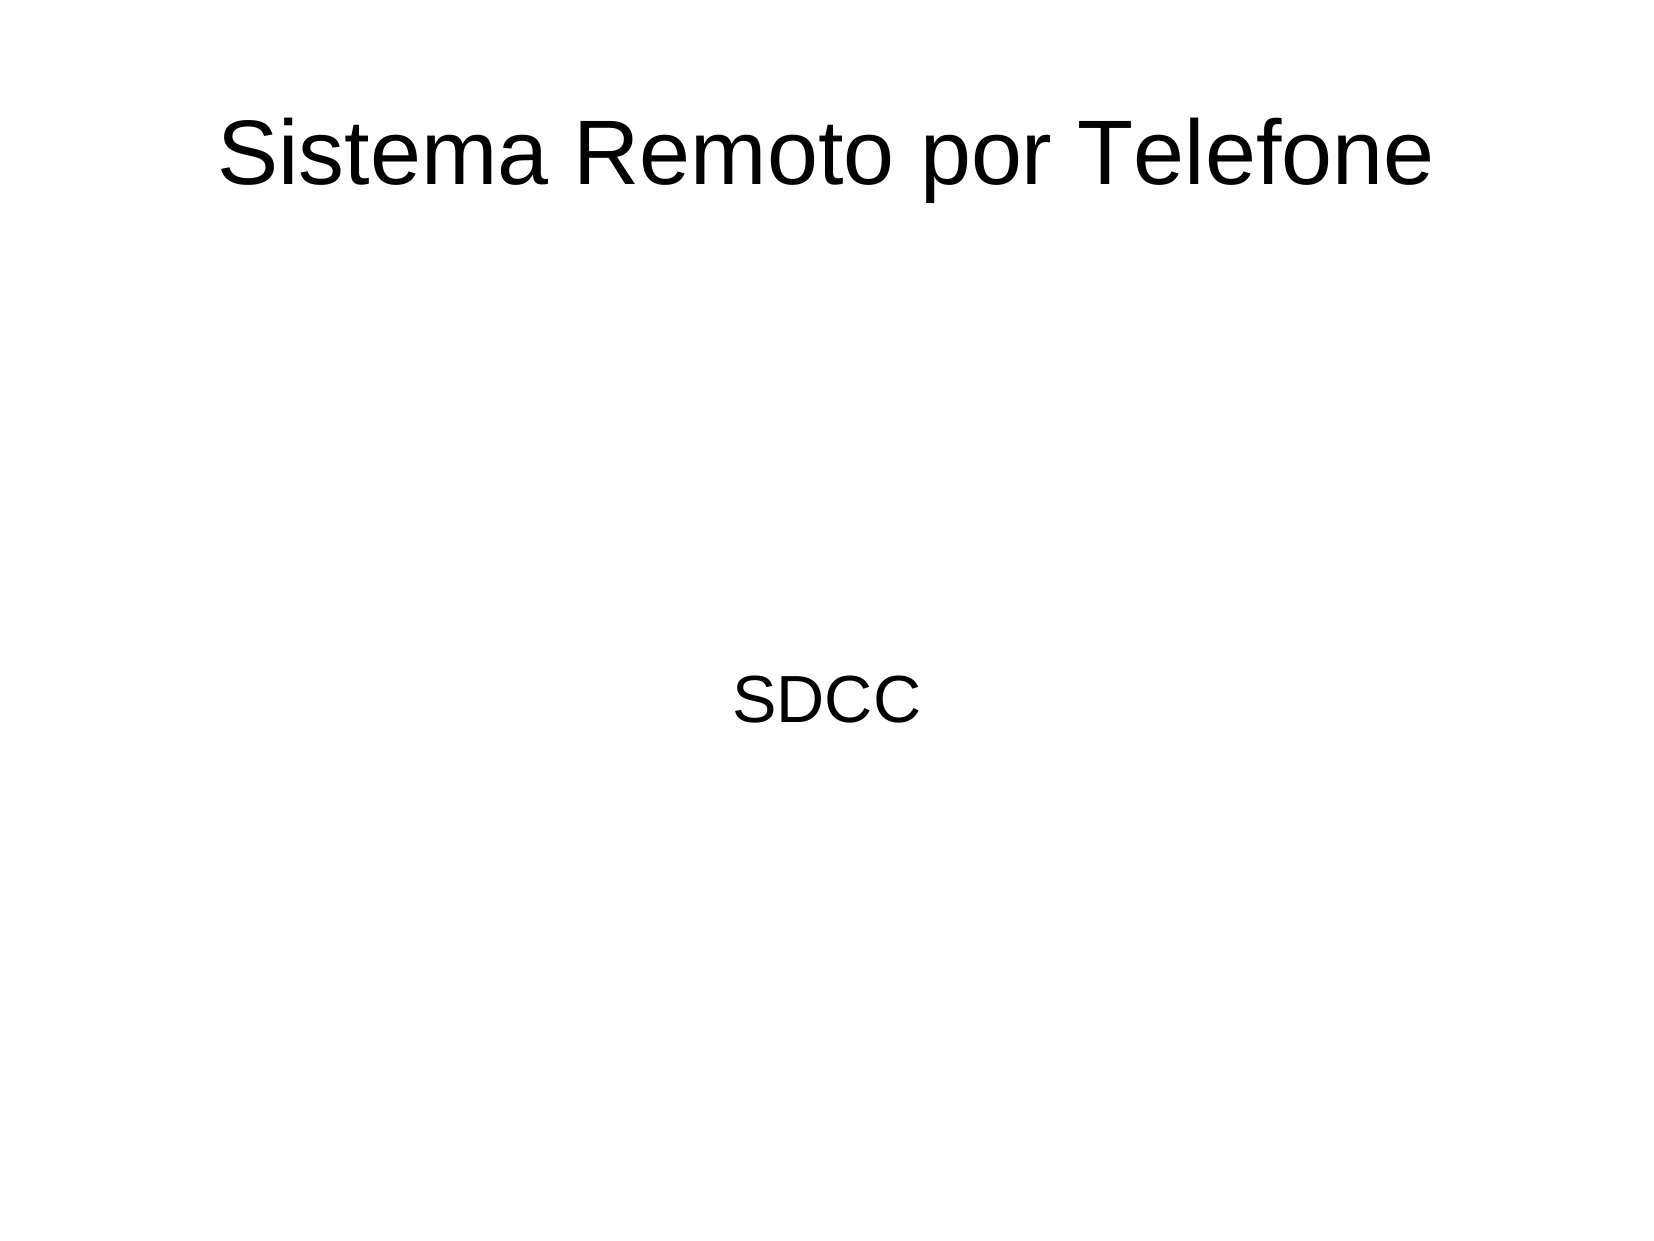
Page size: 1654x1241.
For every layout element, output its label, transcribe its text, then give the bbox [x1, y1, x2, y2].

title Sistema Remoto por Telefone [82, 49, 1571, 257]
subtitle SDCC [82, 290, 1571, 1109]
